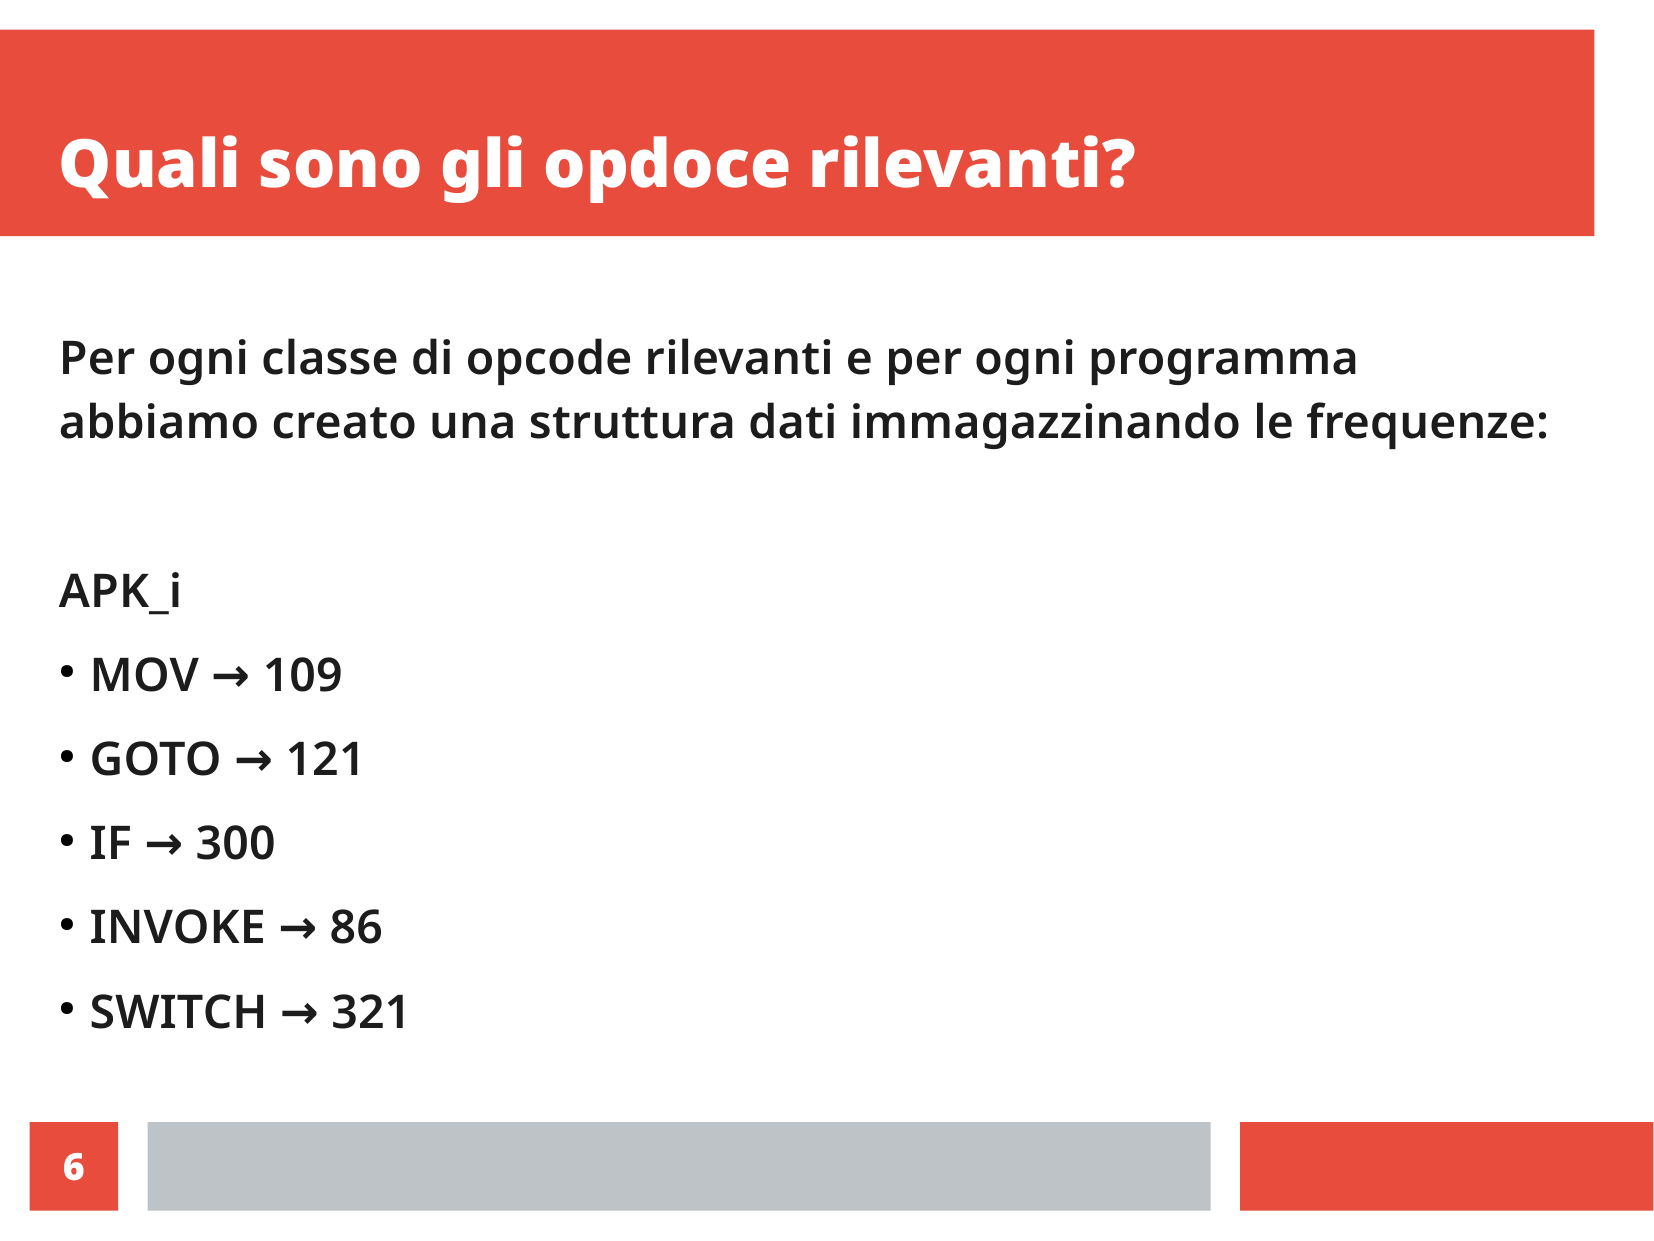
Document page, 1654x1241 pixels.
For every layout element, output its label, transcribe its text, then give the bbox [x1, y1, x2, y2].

title Quali sono gli opdoce rilevanti? [59, 59, 1595, 207]
list Per ogni classe di opcode rilevanti e per ogni programma abbiamo creato una struttura dati immagazzinando le frequenze: APK_i MOV → 109 GOTO → 121 IF → 300 INVOKE → 86 SWITCH → 321 [59, 324, 1565, 1093]
